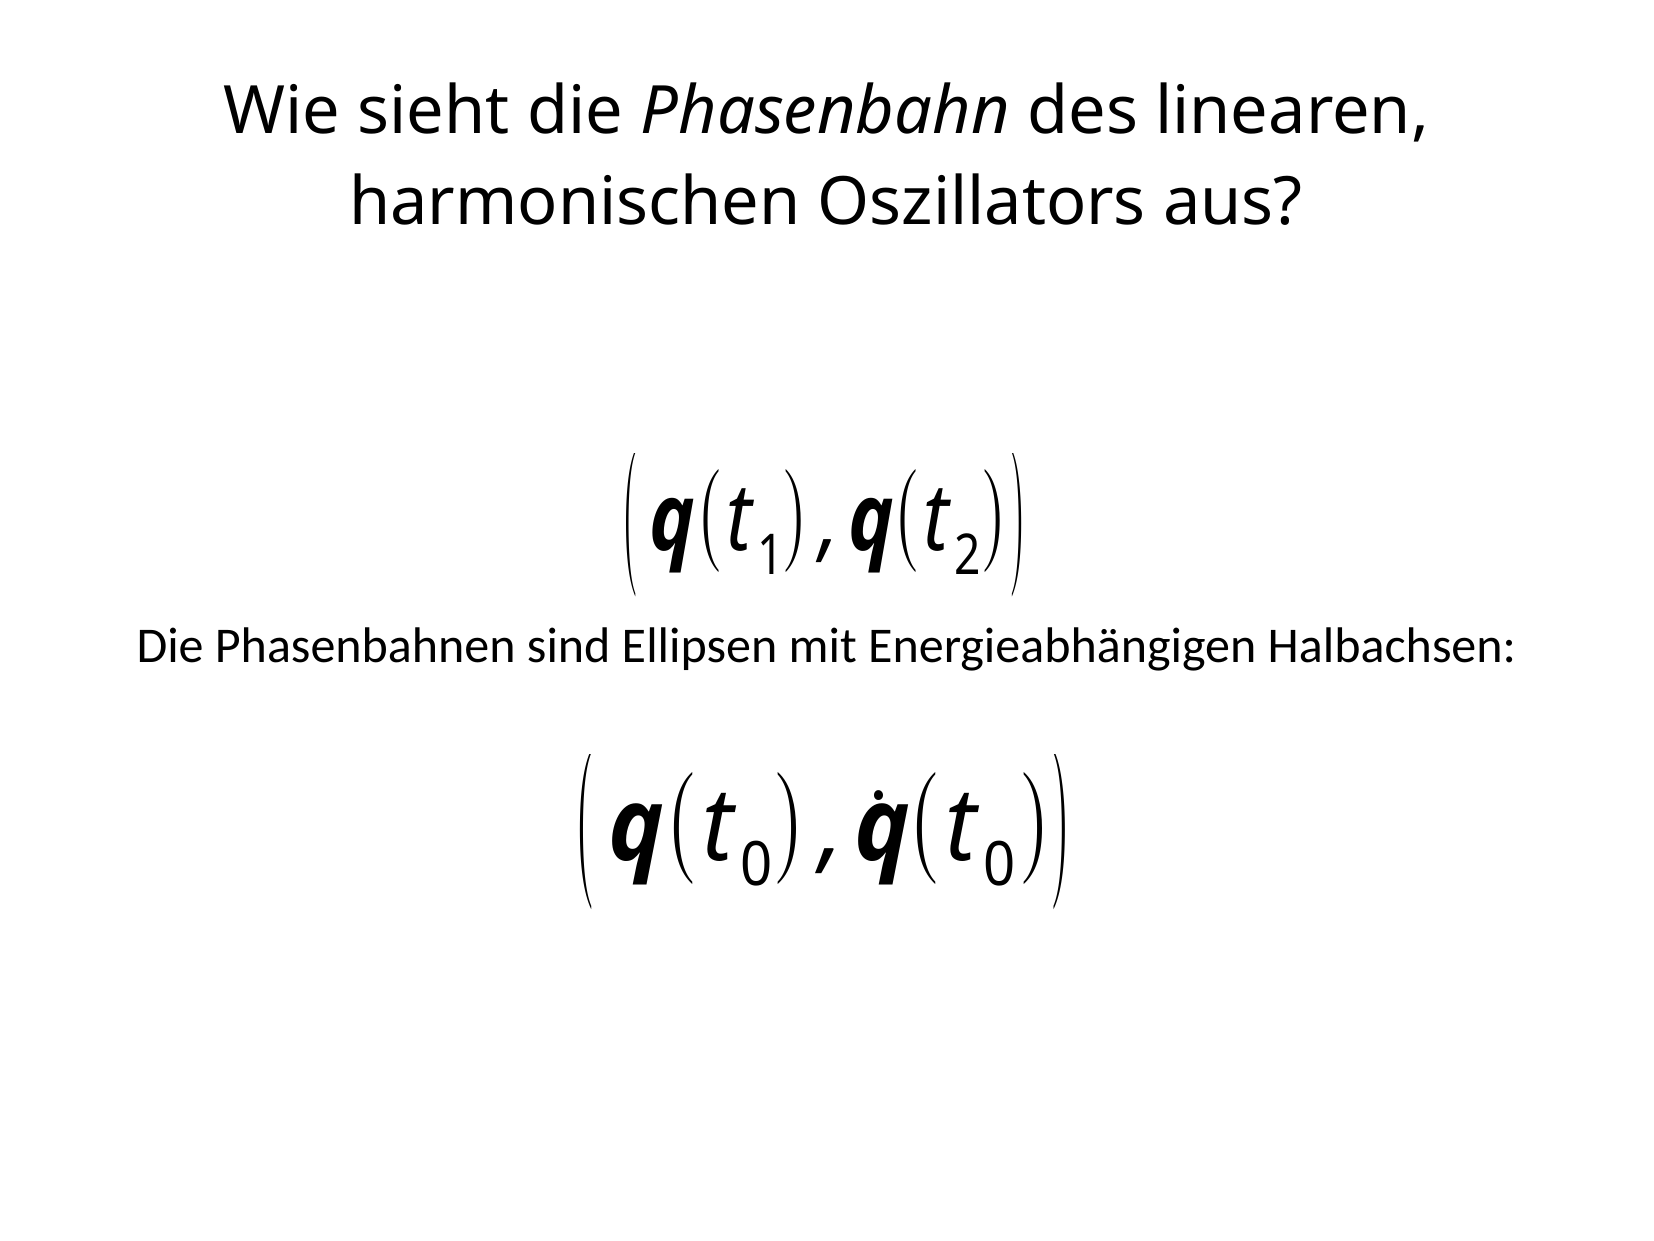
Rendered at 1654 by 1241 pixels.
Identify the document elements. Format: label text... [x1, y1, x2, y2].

title Wie sieht die Phasenbahn des linearen, harmonischen Oszillators aus? [82, 49, 1571, 257]
chart [613, 453, 1041, 598]
subtitle Die Phasenbahnen sind Ellipsen mit Energieabhängigen Halbachsen: [82, 290, 1571, 1010]
chart [564, 754, 1090, 911]
